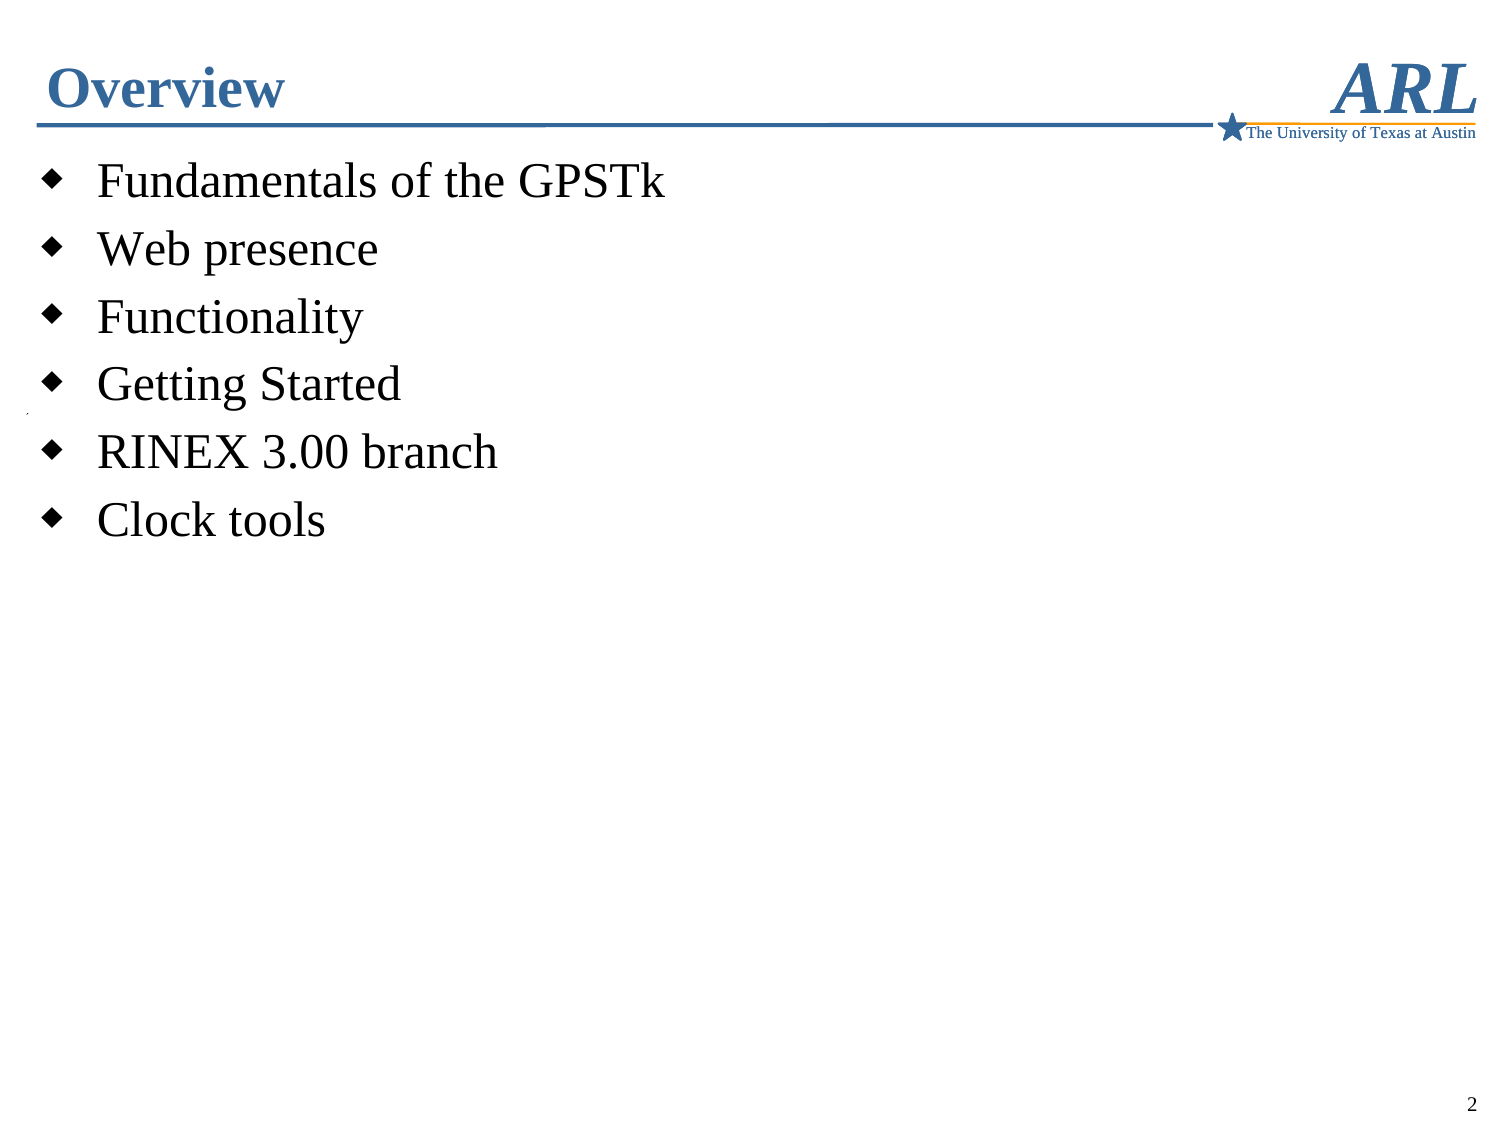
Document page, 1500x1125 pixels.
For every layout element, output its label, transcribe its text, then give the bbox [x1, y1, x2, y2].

title Overview [31, 7, 1299, 125]
list Fundamentals of the GPSTk Web presence Functionality Getting Started RINEX 3.00 branch Clock tools [26, 145, 1471, 1105]
